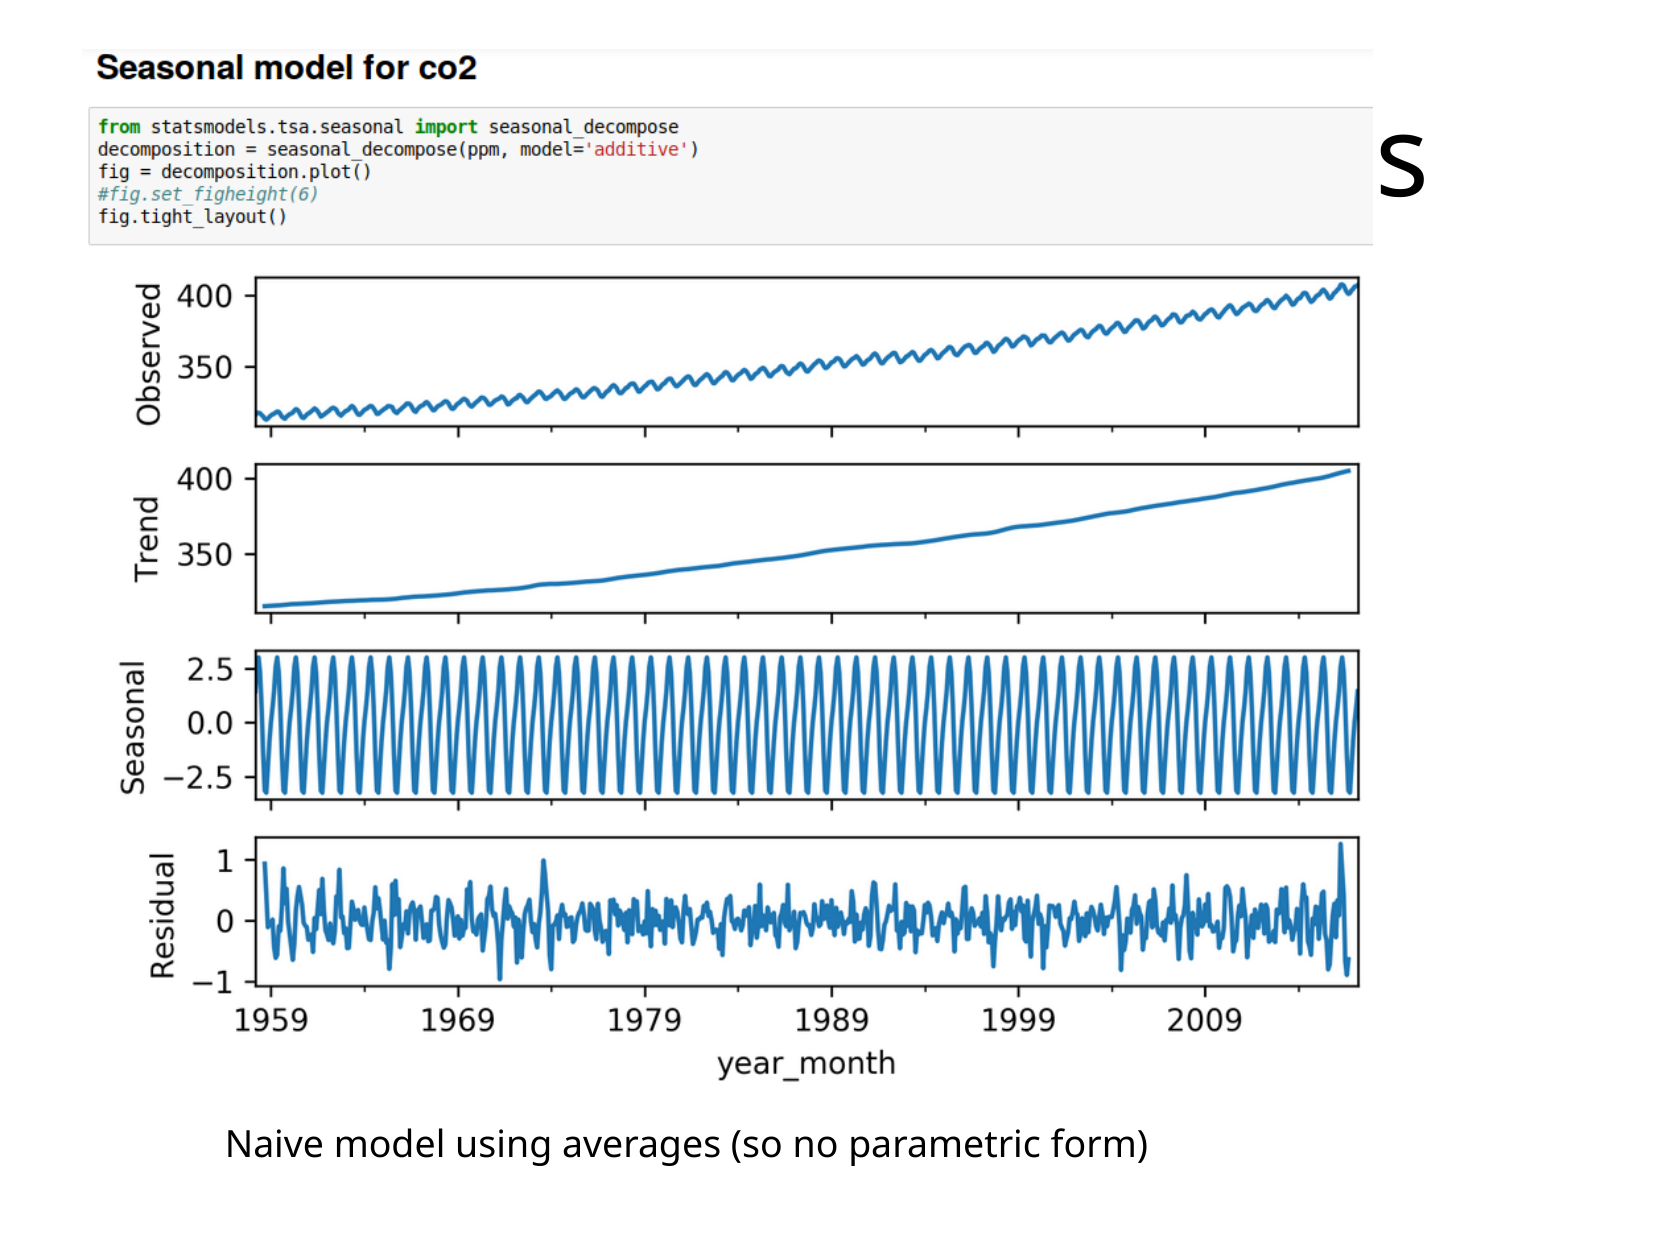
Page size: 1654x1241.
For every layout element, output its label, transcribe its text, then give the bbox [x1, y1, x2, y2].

text_box Naive model using averages (so no parametric form) [210, 1110, 1351, 1201]
title Autoregressive Models [1373, 49, 1571, 257]
picture [82, 49, 1373, 1096]
